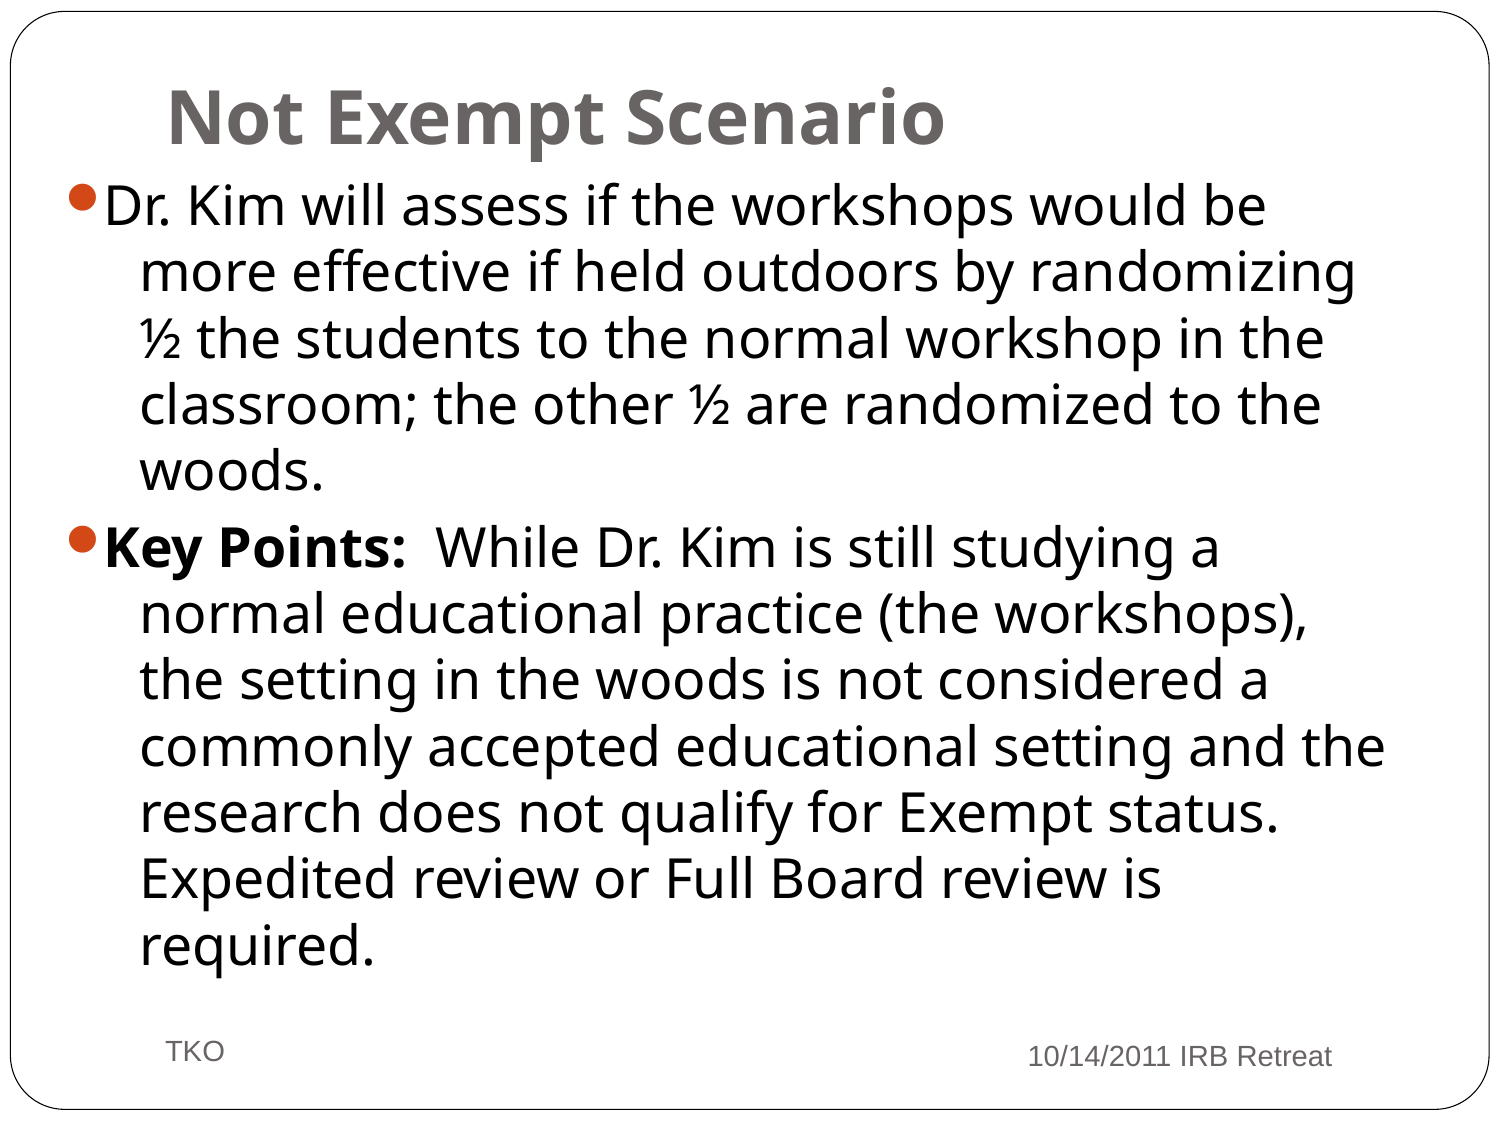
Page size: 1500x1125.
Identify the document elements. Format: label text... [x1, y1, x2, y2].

text_box TKO [150, 1012, 801, 1088]
title Not Exempt Scenario [150, 45, 1426, 162]
list Dr. Kim will assess if the workshops would be more effective if held outdoors by randomizing ½ the students to the normal workshop in the classroom; the other ½ are randomized to the woods. Key Points: While Dr. Kim is still studying a normal educational practice (the workshops), the setting in the woods is not considered a commonly accepted educational setting and the research does not qualify for Exempt status. Expedited review or Full Board review is required. [50, 162, 1426, 988]
text_box 10/14/2011 IRB Retreat [1012, 1015, 1419, 1094]
